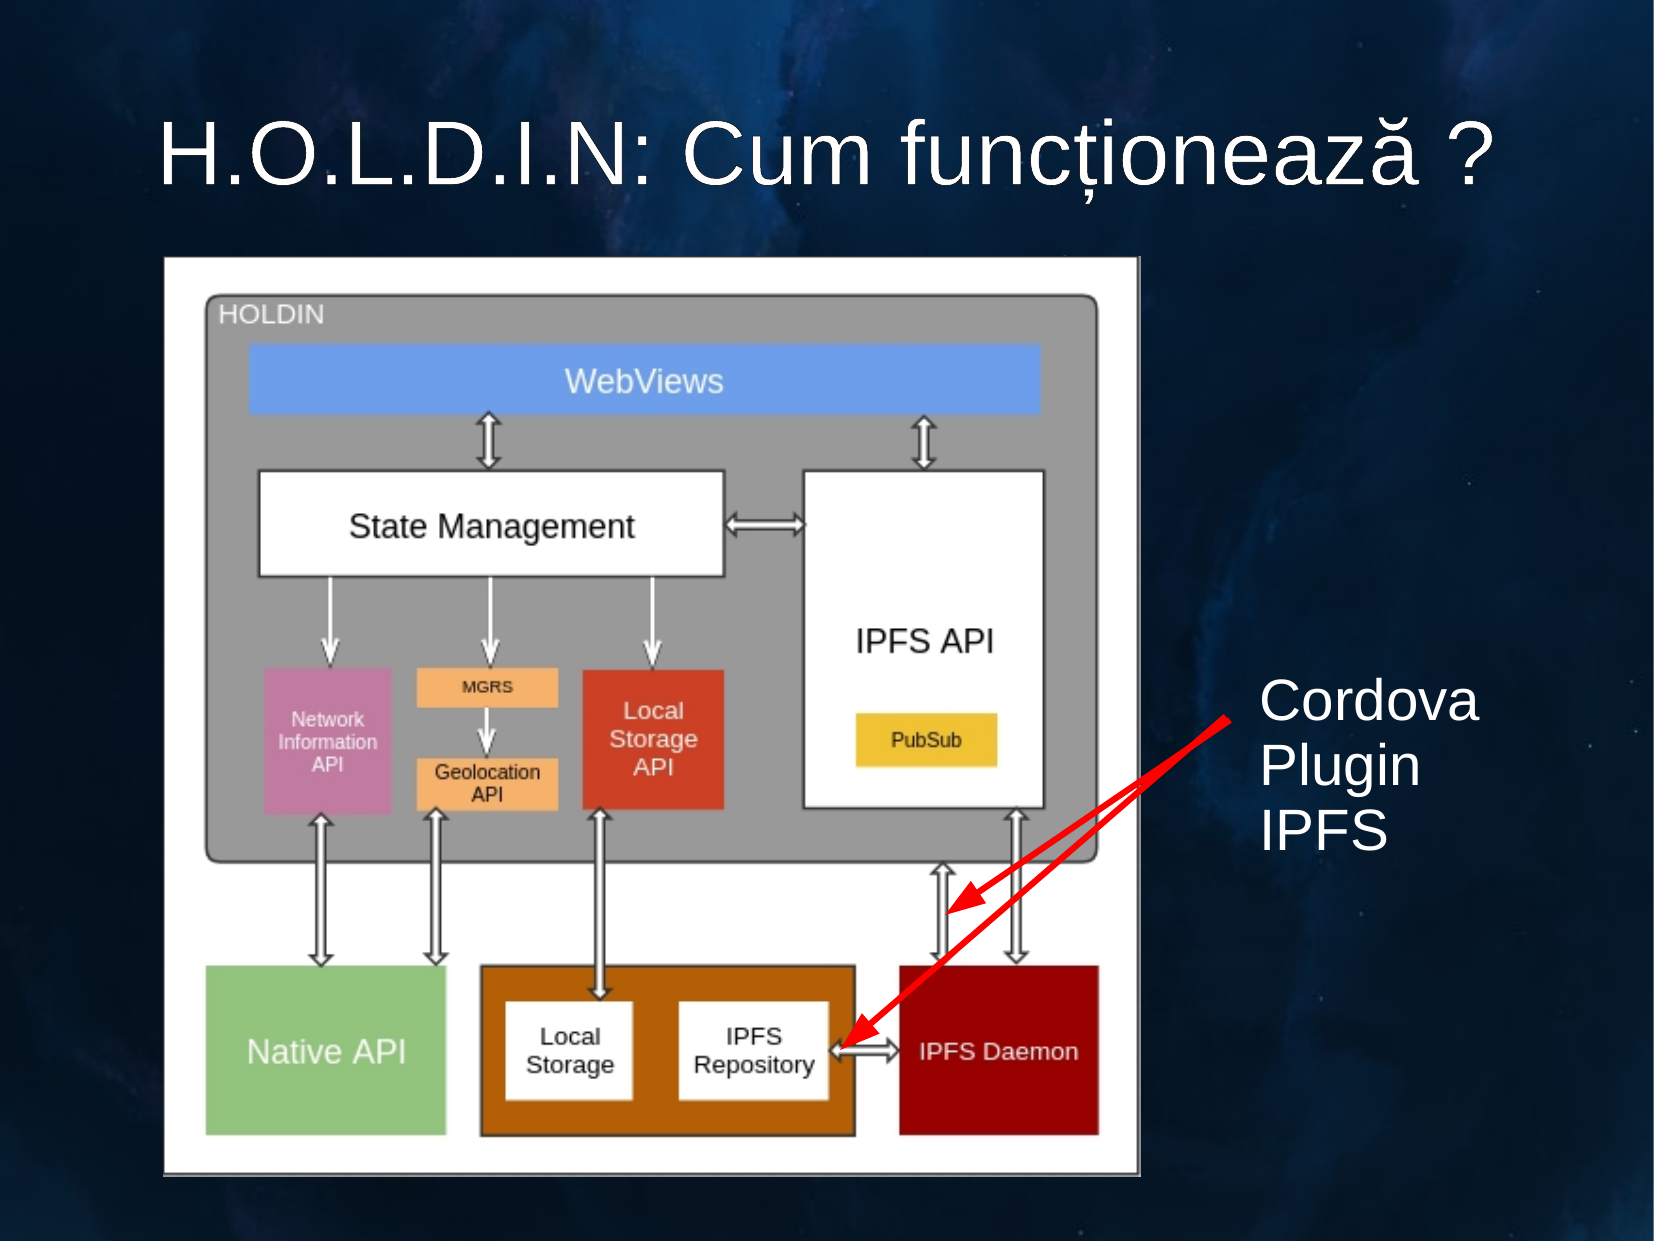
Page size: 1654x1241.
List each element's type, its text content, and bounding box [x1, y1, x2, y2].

text_box Cordova Plugin IPFS [1245, 660, 1654, 976]
picture [0, 0, 1654, 1241]
title H.O.L.D.I.N: Cum funcționează ? [82, 49, 1571, 257]
